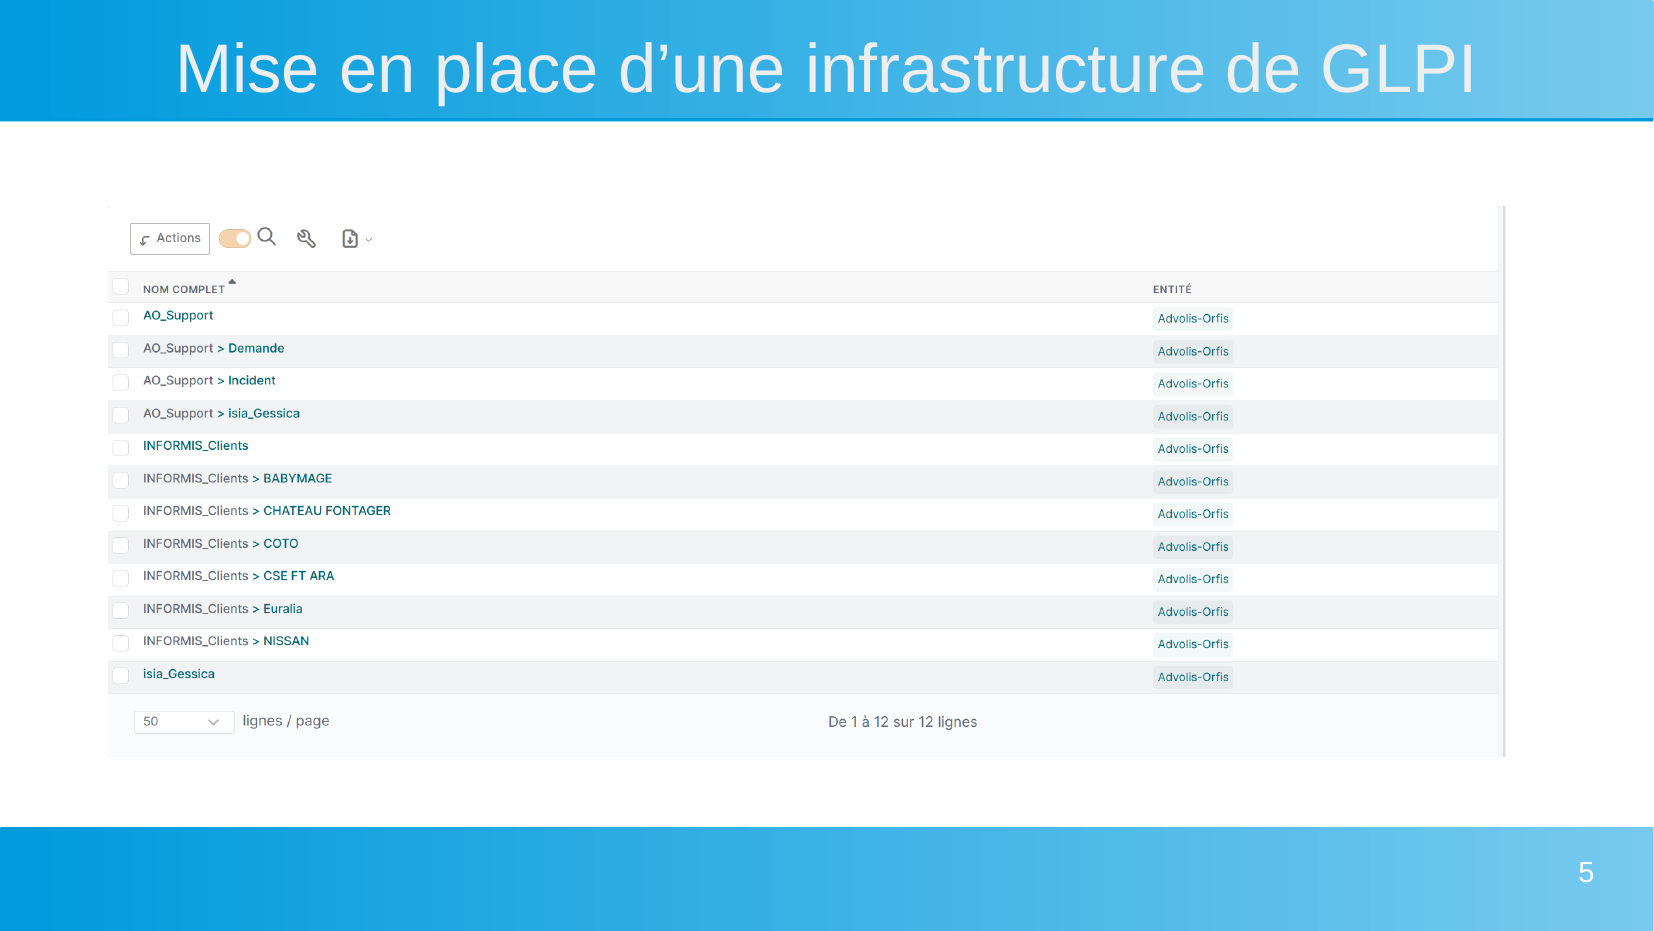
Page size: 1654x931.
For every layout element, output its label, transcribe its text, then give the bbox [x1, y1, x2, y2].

title Mise en place d’une infrastructure de GLPI [59, 29, 1595, 108]
picture [108, 206, 1506, 757]
